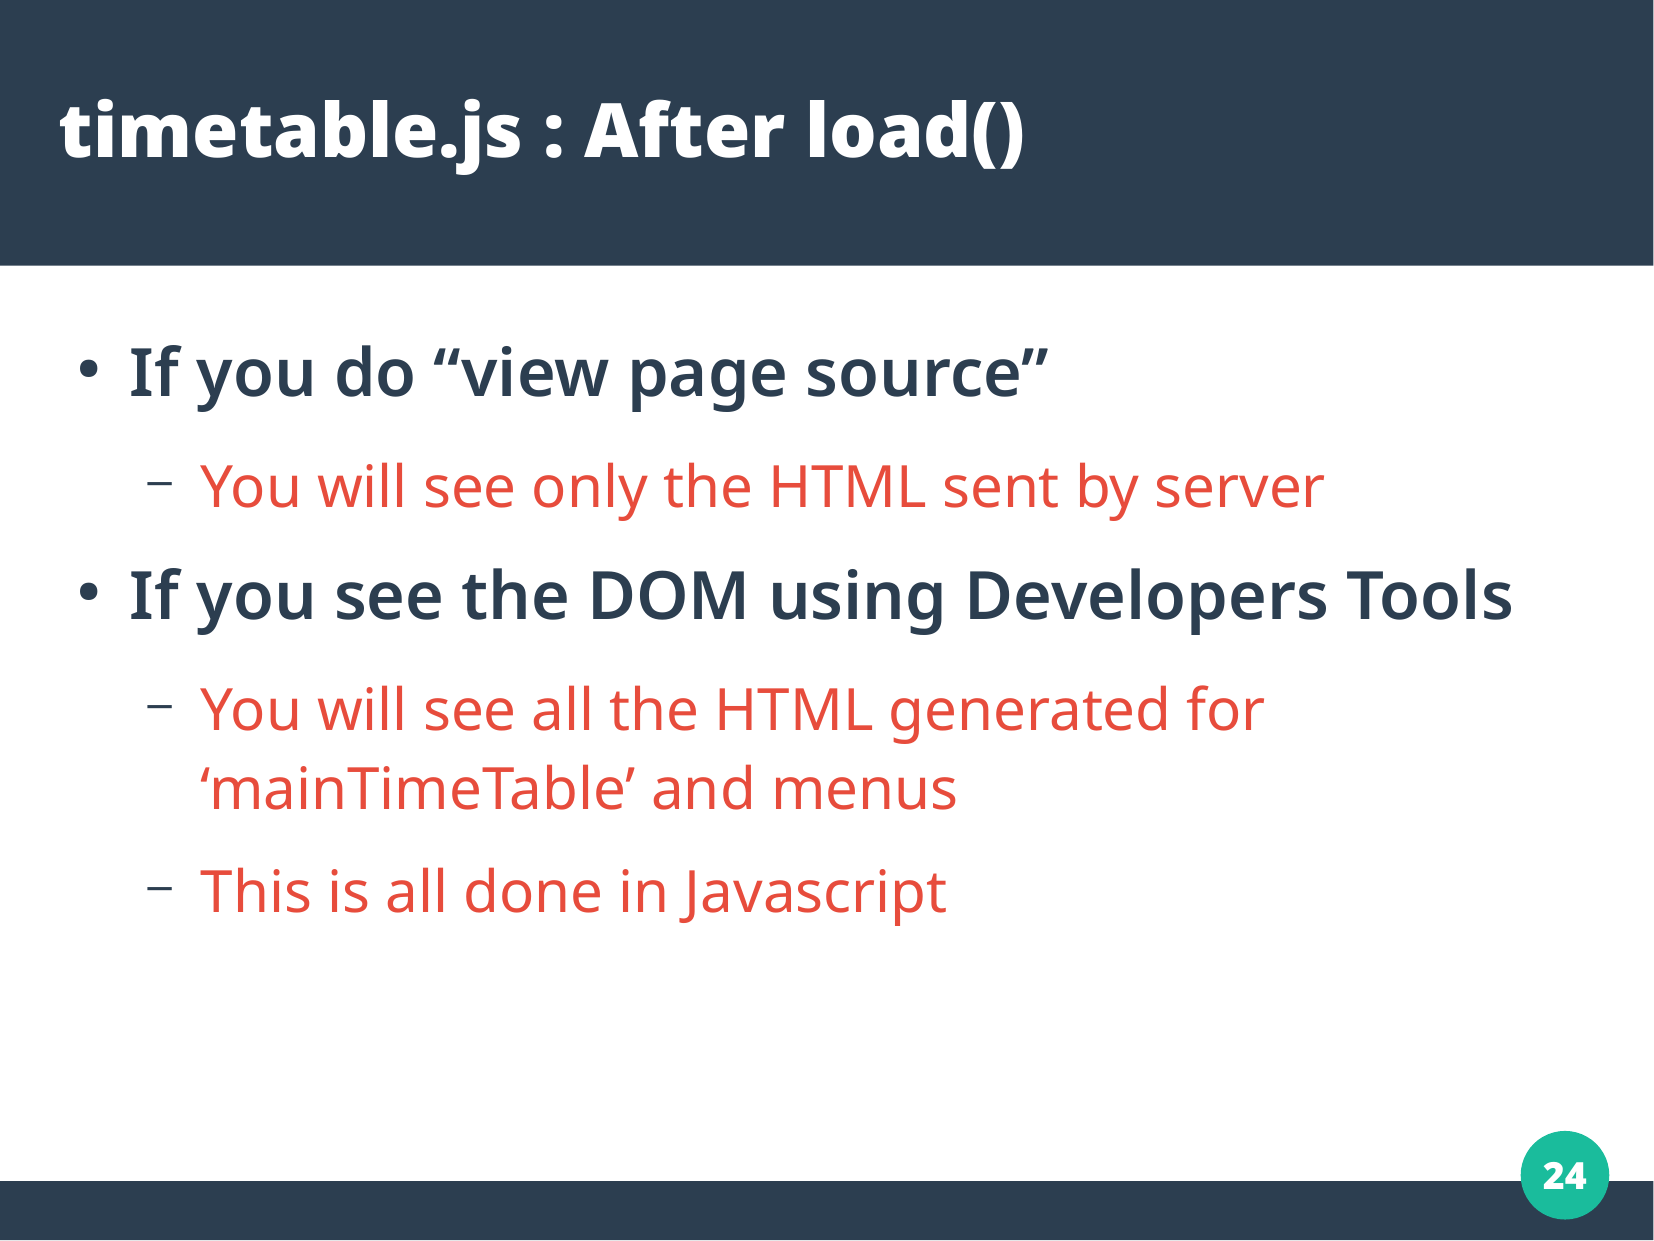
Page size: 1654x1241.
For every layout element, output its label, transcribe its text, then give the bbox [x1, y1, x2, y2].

title timetable.js : After load() [59, 49, 1595, 207]
list If you do “view page source” You will see only the HTML sent by server If you see the DOM using Developers Tools You will see all the HTML generated for ‘mainTimeTable’ and menus This is all done in Javascript [59, 324, 1595, 1152]
